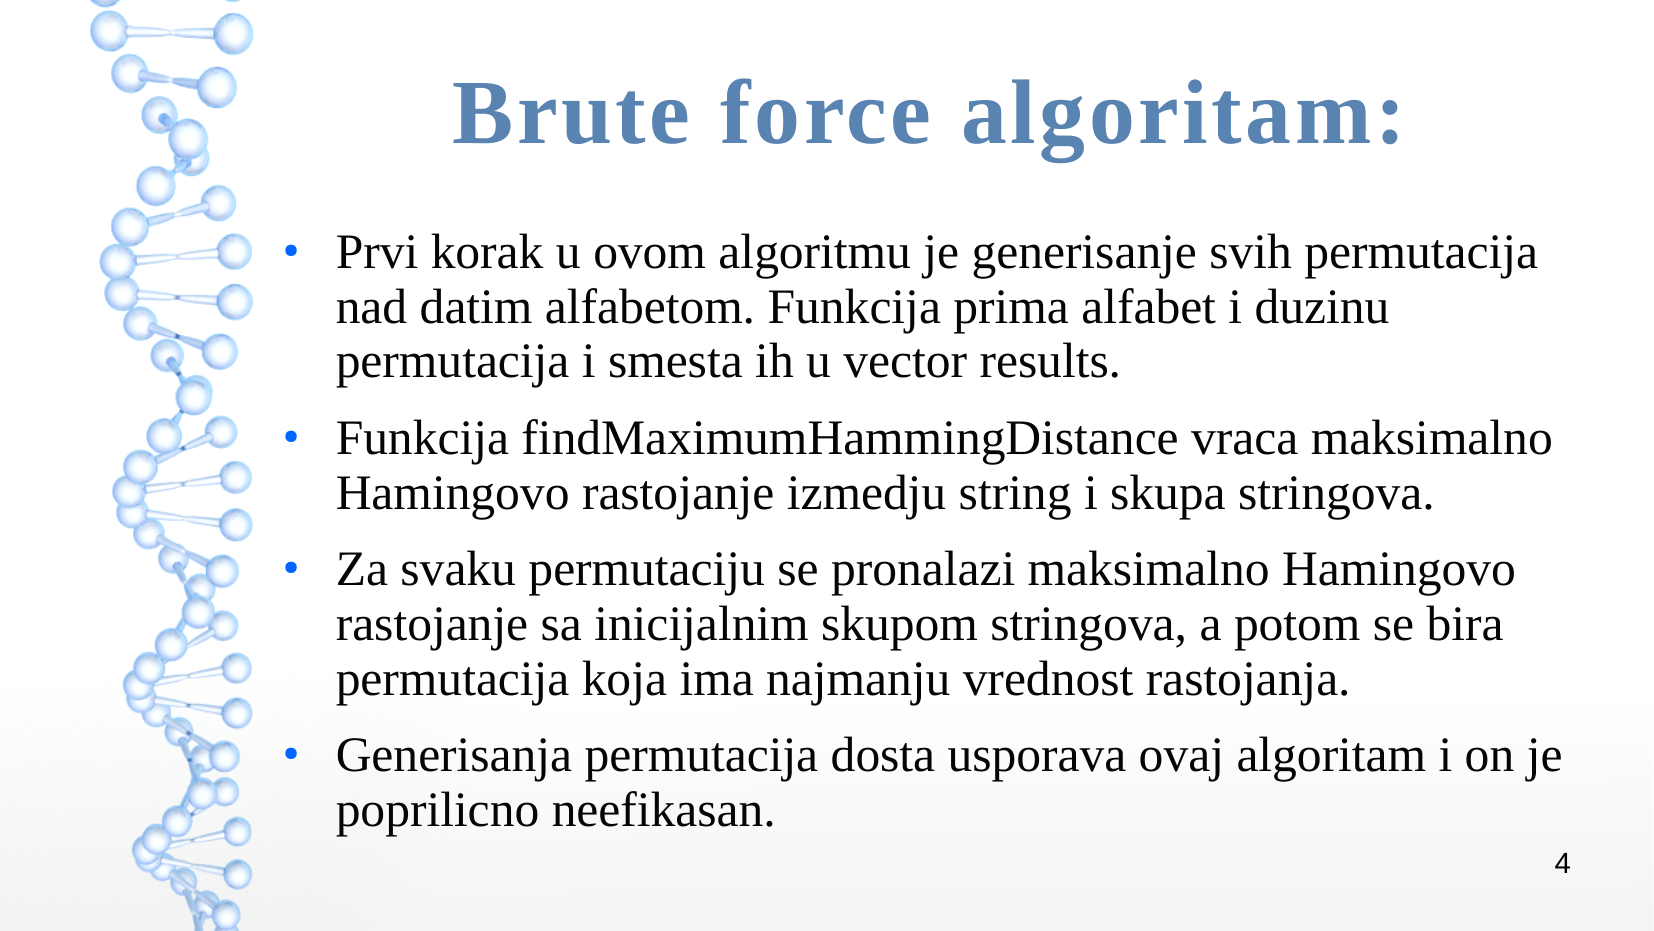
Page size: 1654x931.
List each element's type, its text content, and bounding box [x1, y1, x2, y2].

picture [0, 0, 1654, 931]
title Brute force algoritam: [265, 35, 1595, 189]
list Prvi korak u ovom algoritmu je generisanje svih permutacija nad datim alfabetom. Funkcija prima alfabet i duzinu permutacija i smesta ih u vector results. Funkcija findMaximumHammingDistance vraca maksimalno Hamingovo rastojanje izmedju string i skupa stringova. Za svaku permutaciju se pronalazi maksimalno Hamingovo rastojanje sa inicijalnim skupom stringova, a potom se bira permutacija koja ima najmanju vrednost rastojanja. Generisanja permutacija dosta usporava ovaj algoritam i on je poprilicno neefikasan. [265, 224, 1595, 839]
